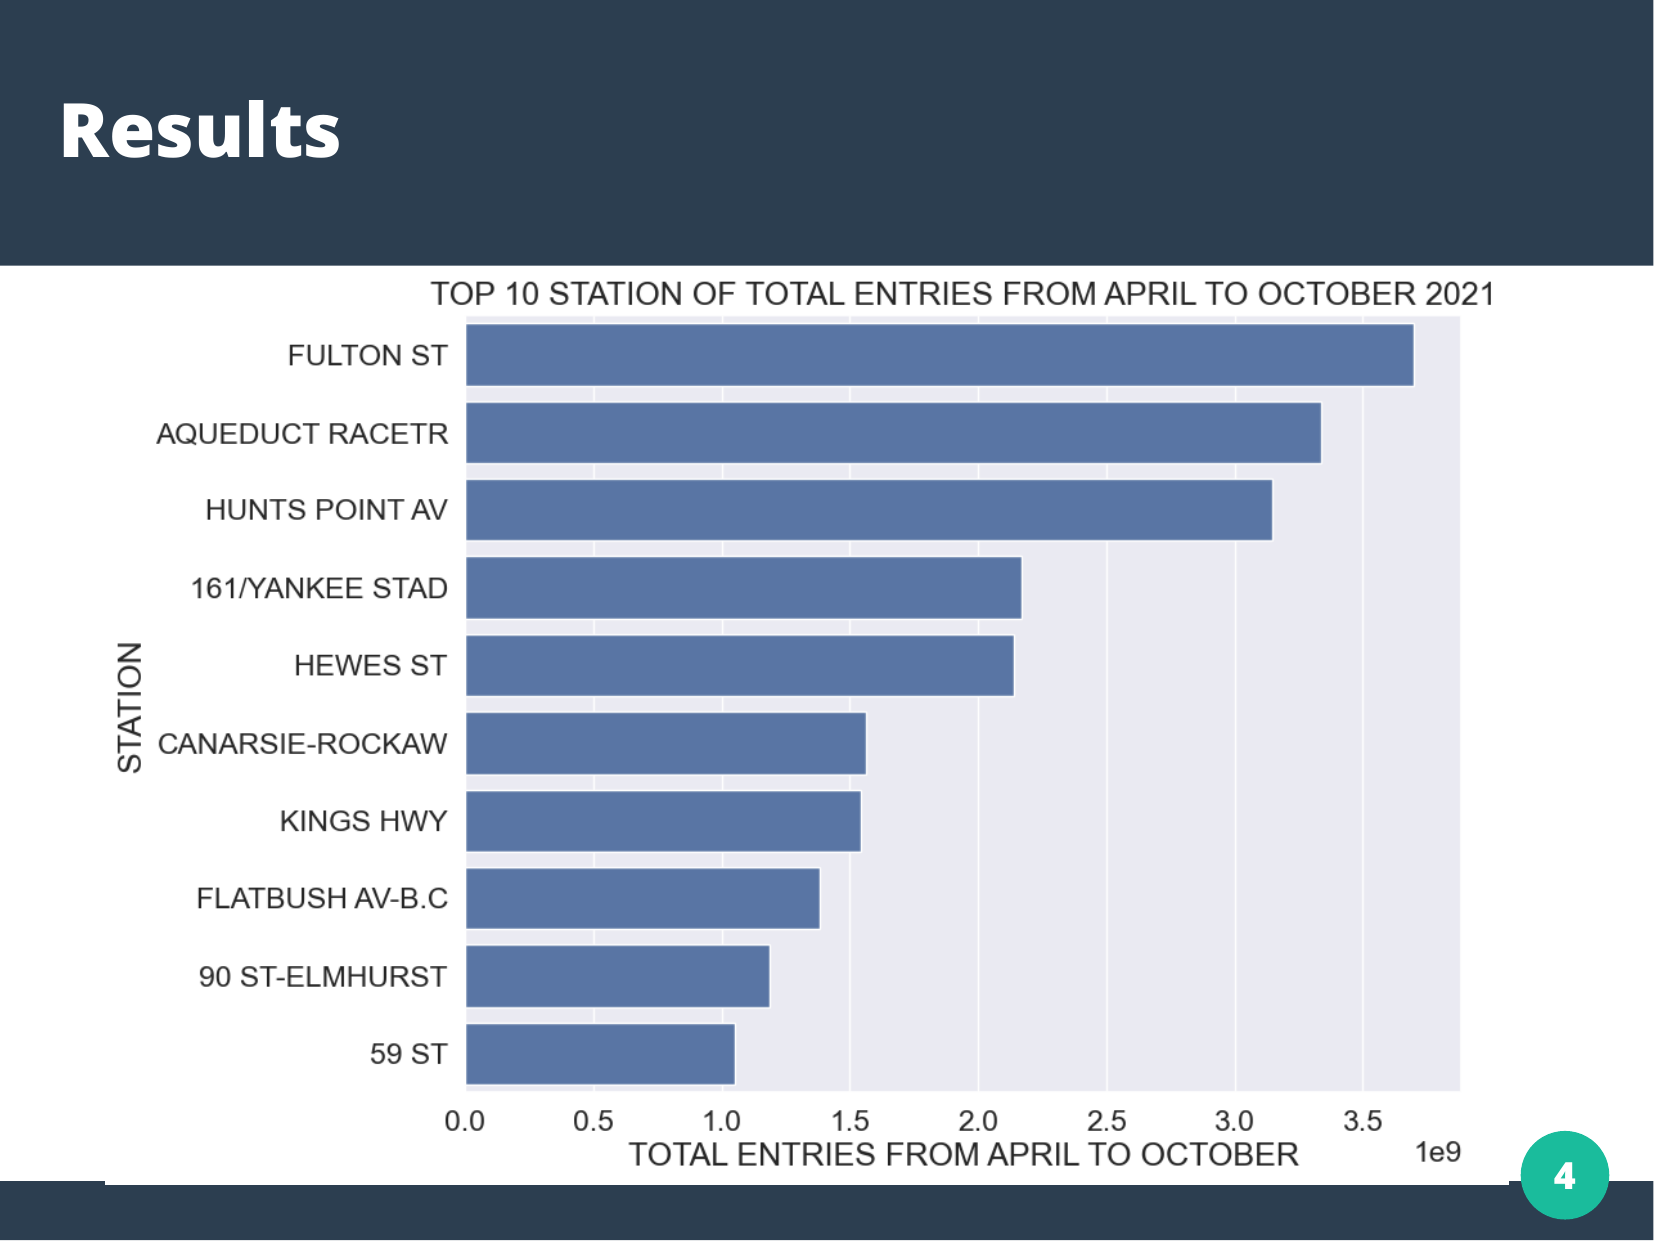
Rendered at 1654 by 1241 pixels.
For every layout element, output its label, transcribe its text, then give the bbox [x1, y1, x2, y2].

title Results [59, 49, 1595, 207]
picture [105, 269, 1509, 1186]
